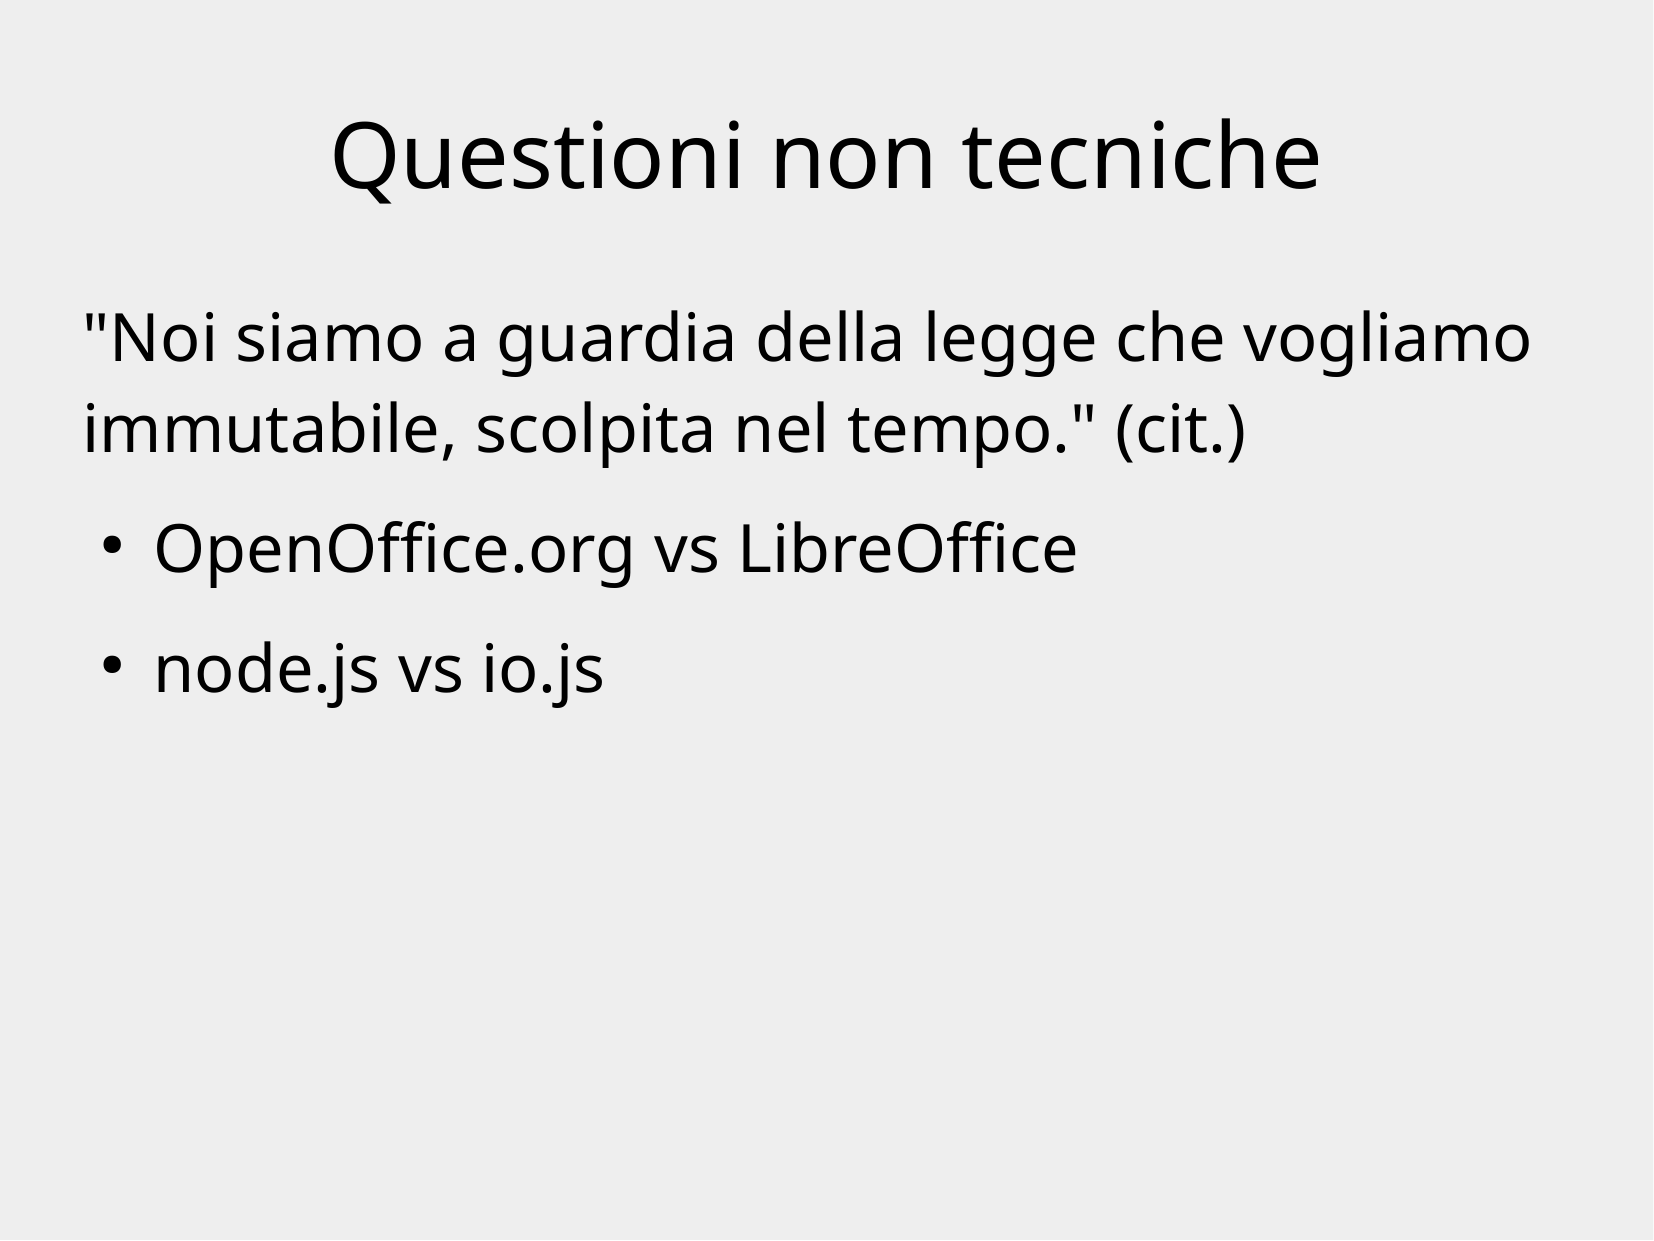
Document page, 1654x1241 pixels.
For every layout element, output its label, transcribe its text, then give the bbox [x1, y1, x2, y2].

title Questioni non tecniche [82, 49, 1571, 257]
list "Noi siamo a guardia della legge che vogliamo immutabile, scolpita nel tempo." (cit.) OpenOffice.org vs LibreOffice node.js vs io.js [82, 290, 1571, 1010]
